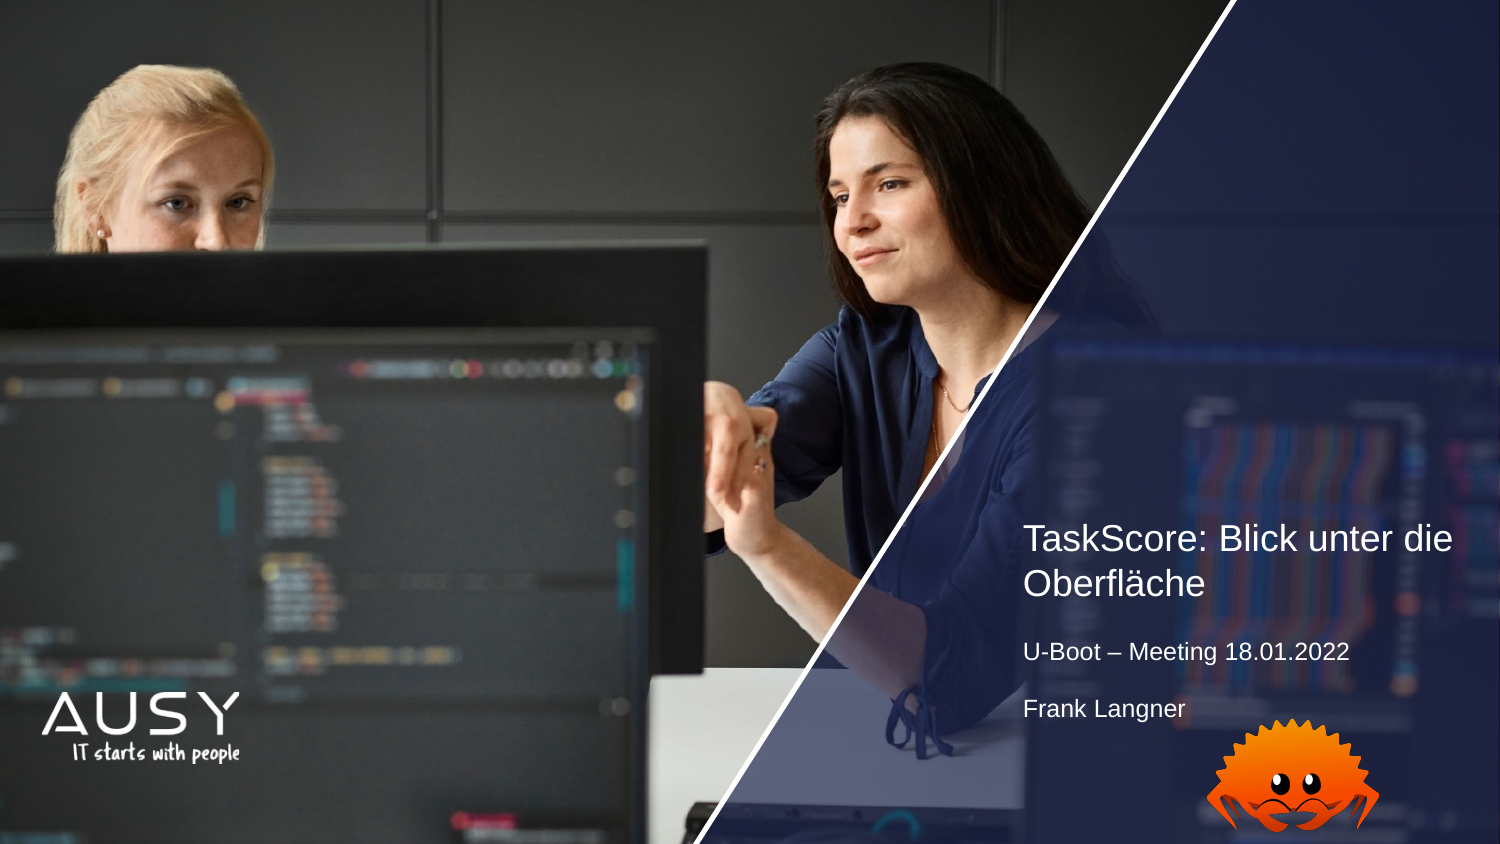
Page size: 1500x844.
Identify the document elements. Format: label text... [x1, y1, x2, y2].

picture [0, 0, 1230, 844]
subtitle Frank Langner [1022, 692, 1477, 780]
title TaskScore: Blick unter die Oberfläche [1022, 336, 1477, 604]
picture [1200, 712, 1386, 836]
list U-Boot – Meeting 18.01.2022 [1022, 632, 1477, 668]
